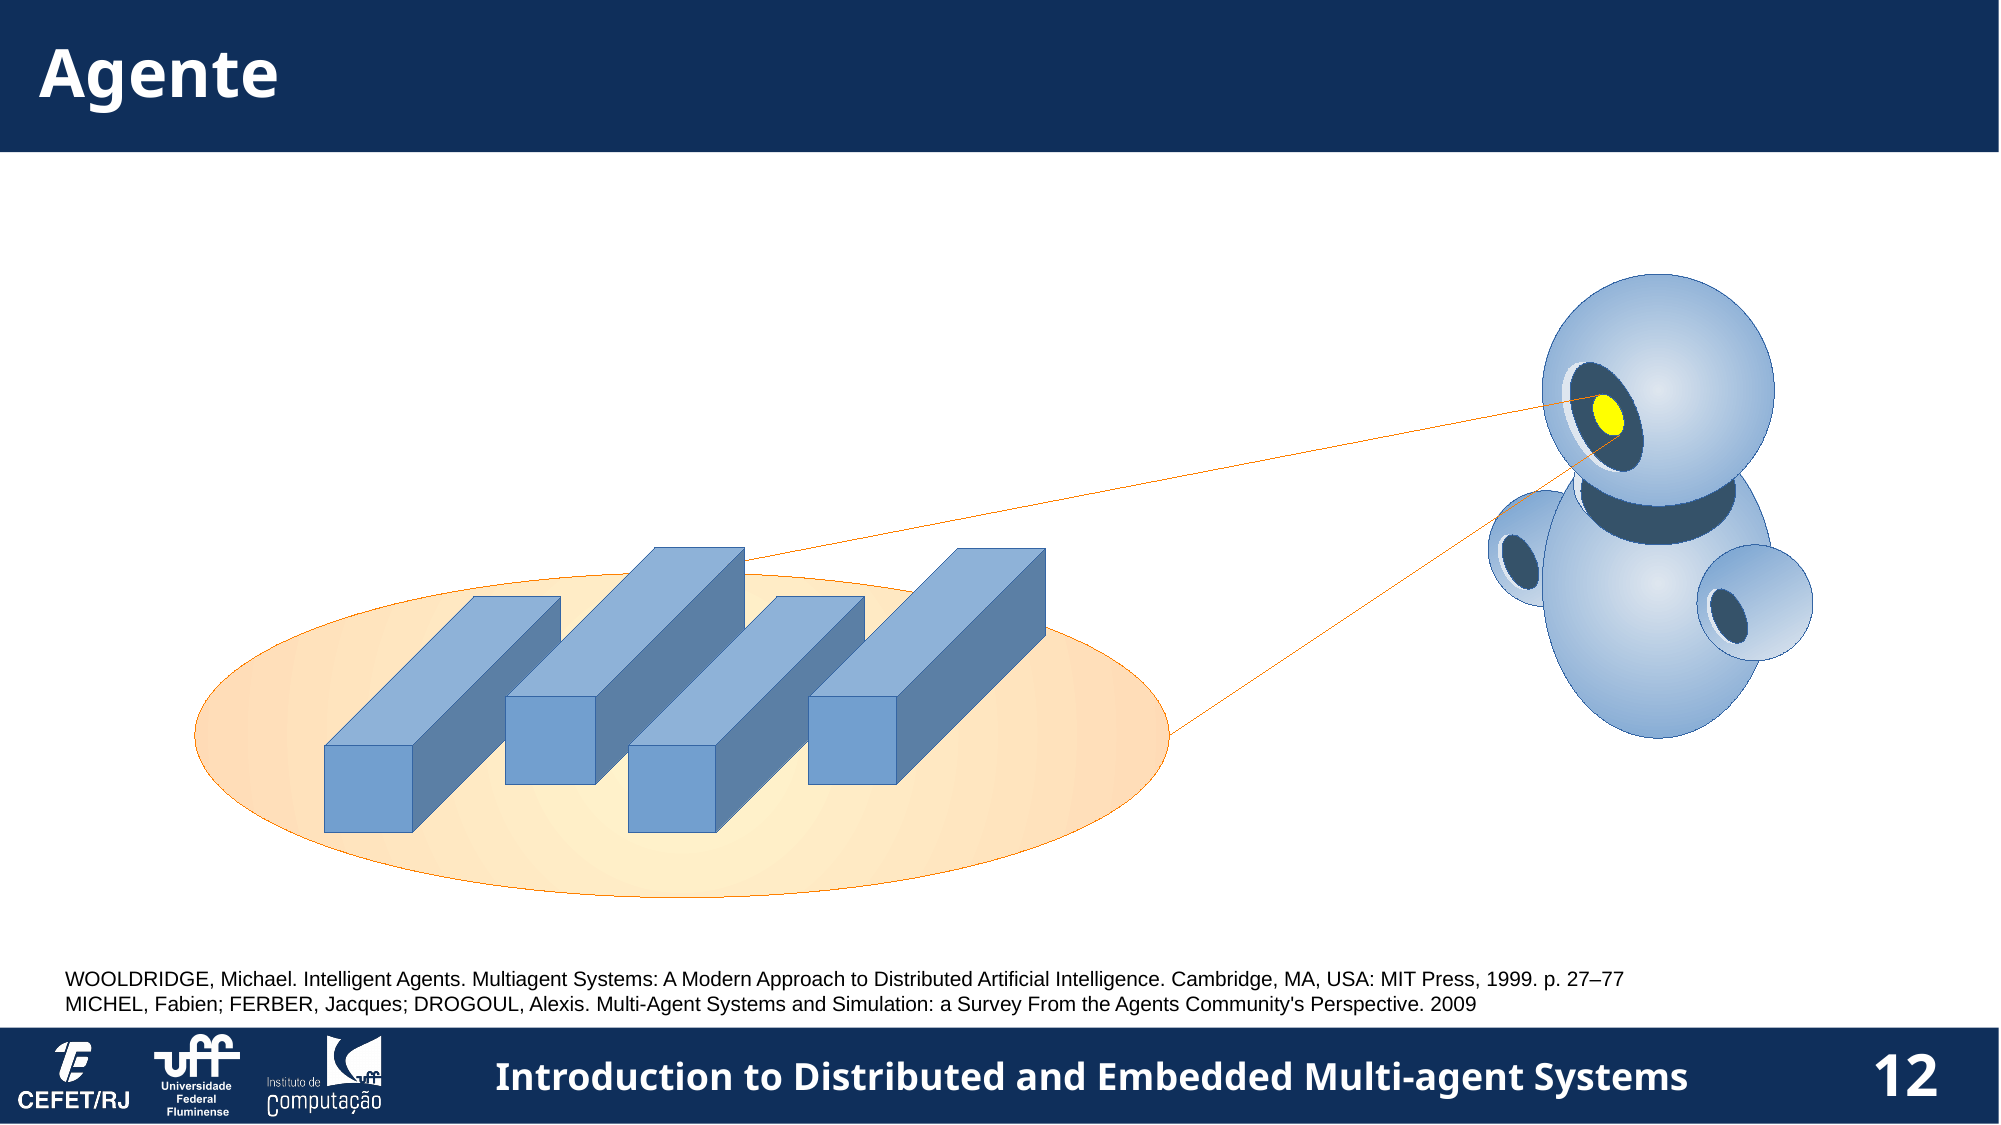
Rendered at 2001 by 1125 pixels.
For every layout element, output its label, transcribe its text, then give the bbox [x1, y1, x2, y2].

text_box [1488, 274, 1813, 739]
text_box [194, 549, 1170, 898]
text_box WOOLDRIDGE, Michael. Intelligent Agents. Multiagent Systems: A Modern Approach to Distributed Artificial Intelligence. Cambridge, MA, USA: MIT Press, 1999. p. 27–77 MICHEL, Fabien; FERBER, Jacques; DROGOUL, Alexis. Multi-Agent Systems and Simulation: a Survey From the Agents Community's Perspective. 2009 [50, 958, 1969, 1024]
picture [153, 1033, 241, 1121]
picture [18, 1021, 129, 1125]
text_box Agente [25, 23, 1999, 119]
picture [265, 1033, 383, 1117]
